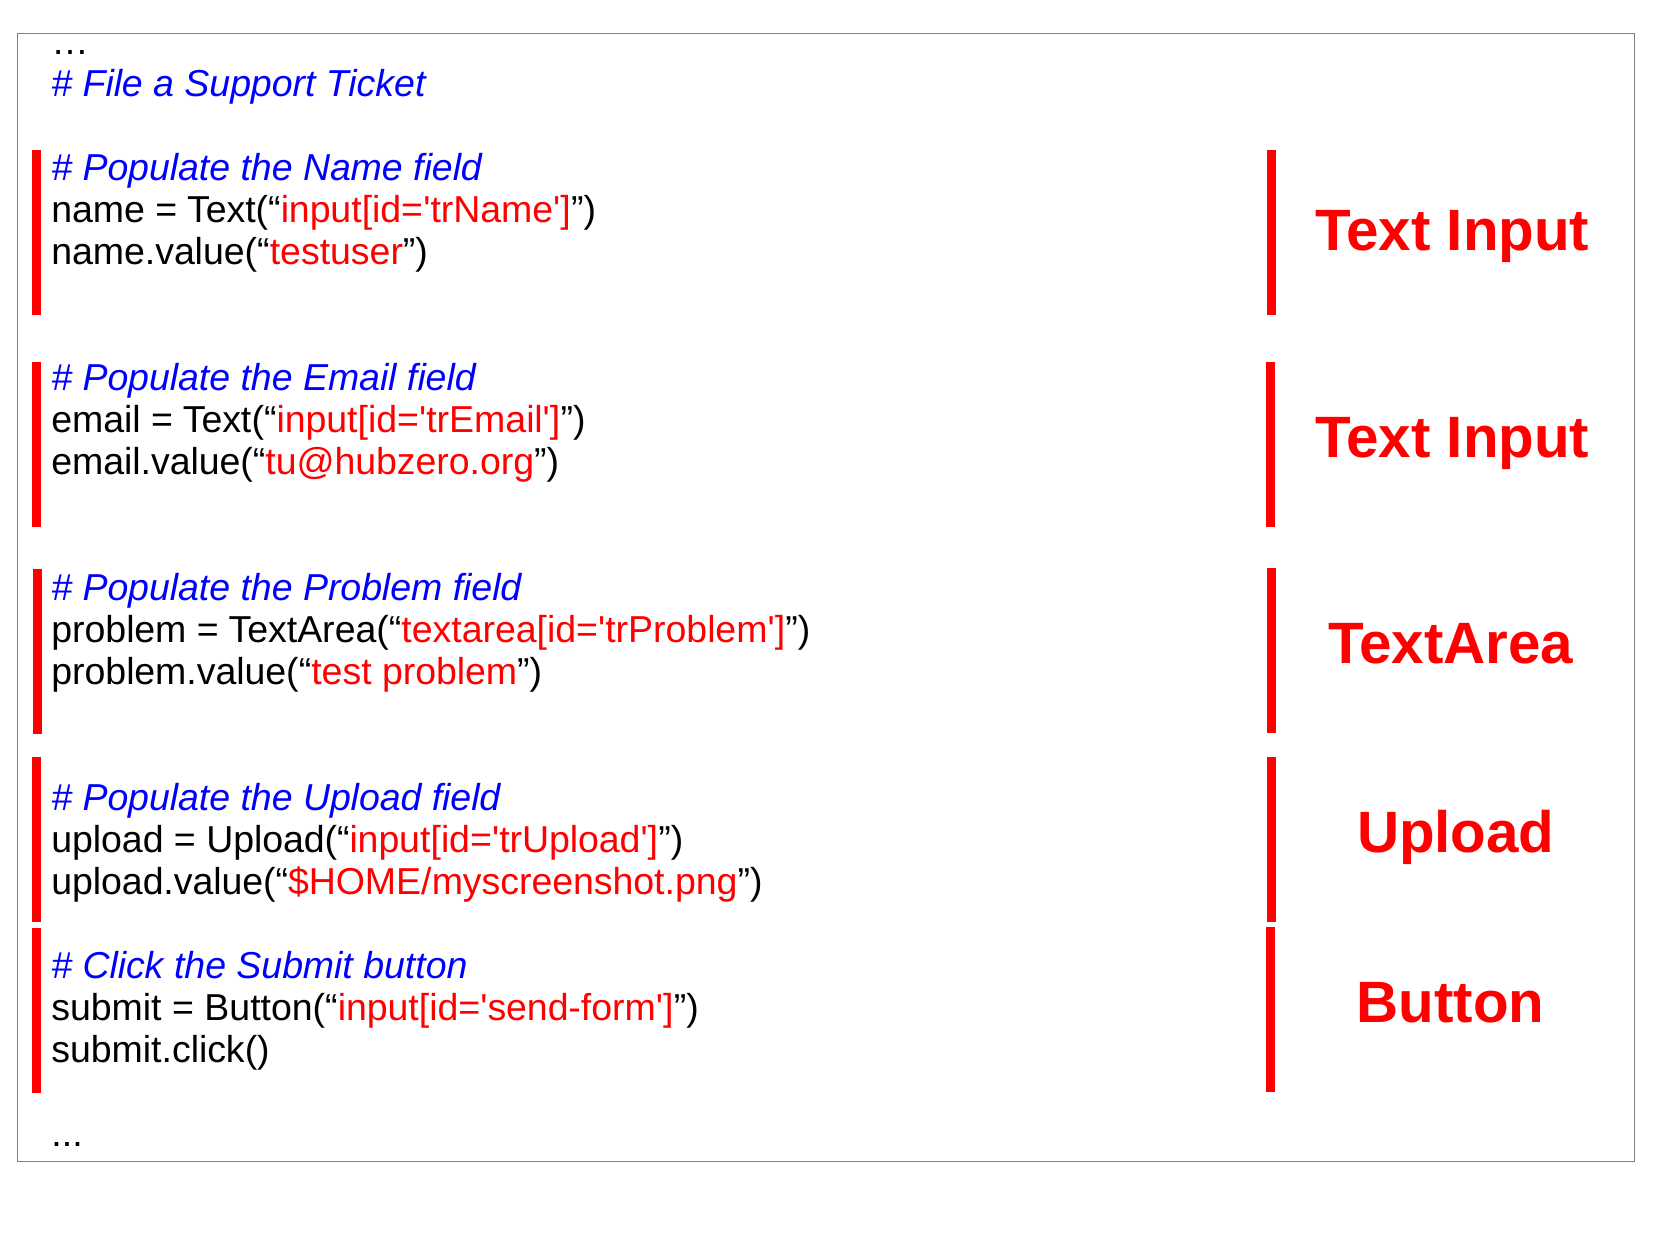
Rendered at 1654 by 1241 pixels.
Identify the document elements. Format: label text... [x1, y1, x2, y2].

text_box Button [1342, 962, 1560, 1043]
text_box Upload [1342, 791, 1570, 872]
text_box Text Input [1300, 397, 1605, 478]
text_box … # File a Support Ticket # Populate the Name field name = Text(“input[id='trName']”) name.value(“testuser”) # Populate the Email field email = Text(“input[id='trEmail']”) email.value(“tu@hubzero.org”) # Populate the Problem field problem = TextArea(“textarea[id='trProblem']”) problem.value(“test problem”) # Populate the Upload field upload = Upload(“input[id='trUpload']”) upload.value(“$HOME/myscreenshot.png”) # Click the Submit button submit = Button(“input[id='send-form']”) submit.click() ... [36, 13, 1635, 1162]
text_box Text Input [1300, 190, 1605, 271]
text_box [17, 33, 36, 1162]
text_box TextArea [1313, 603, 1589, 684]
